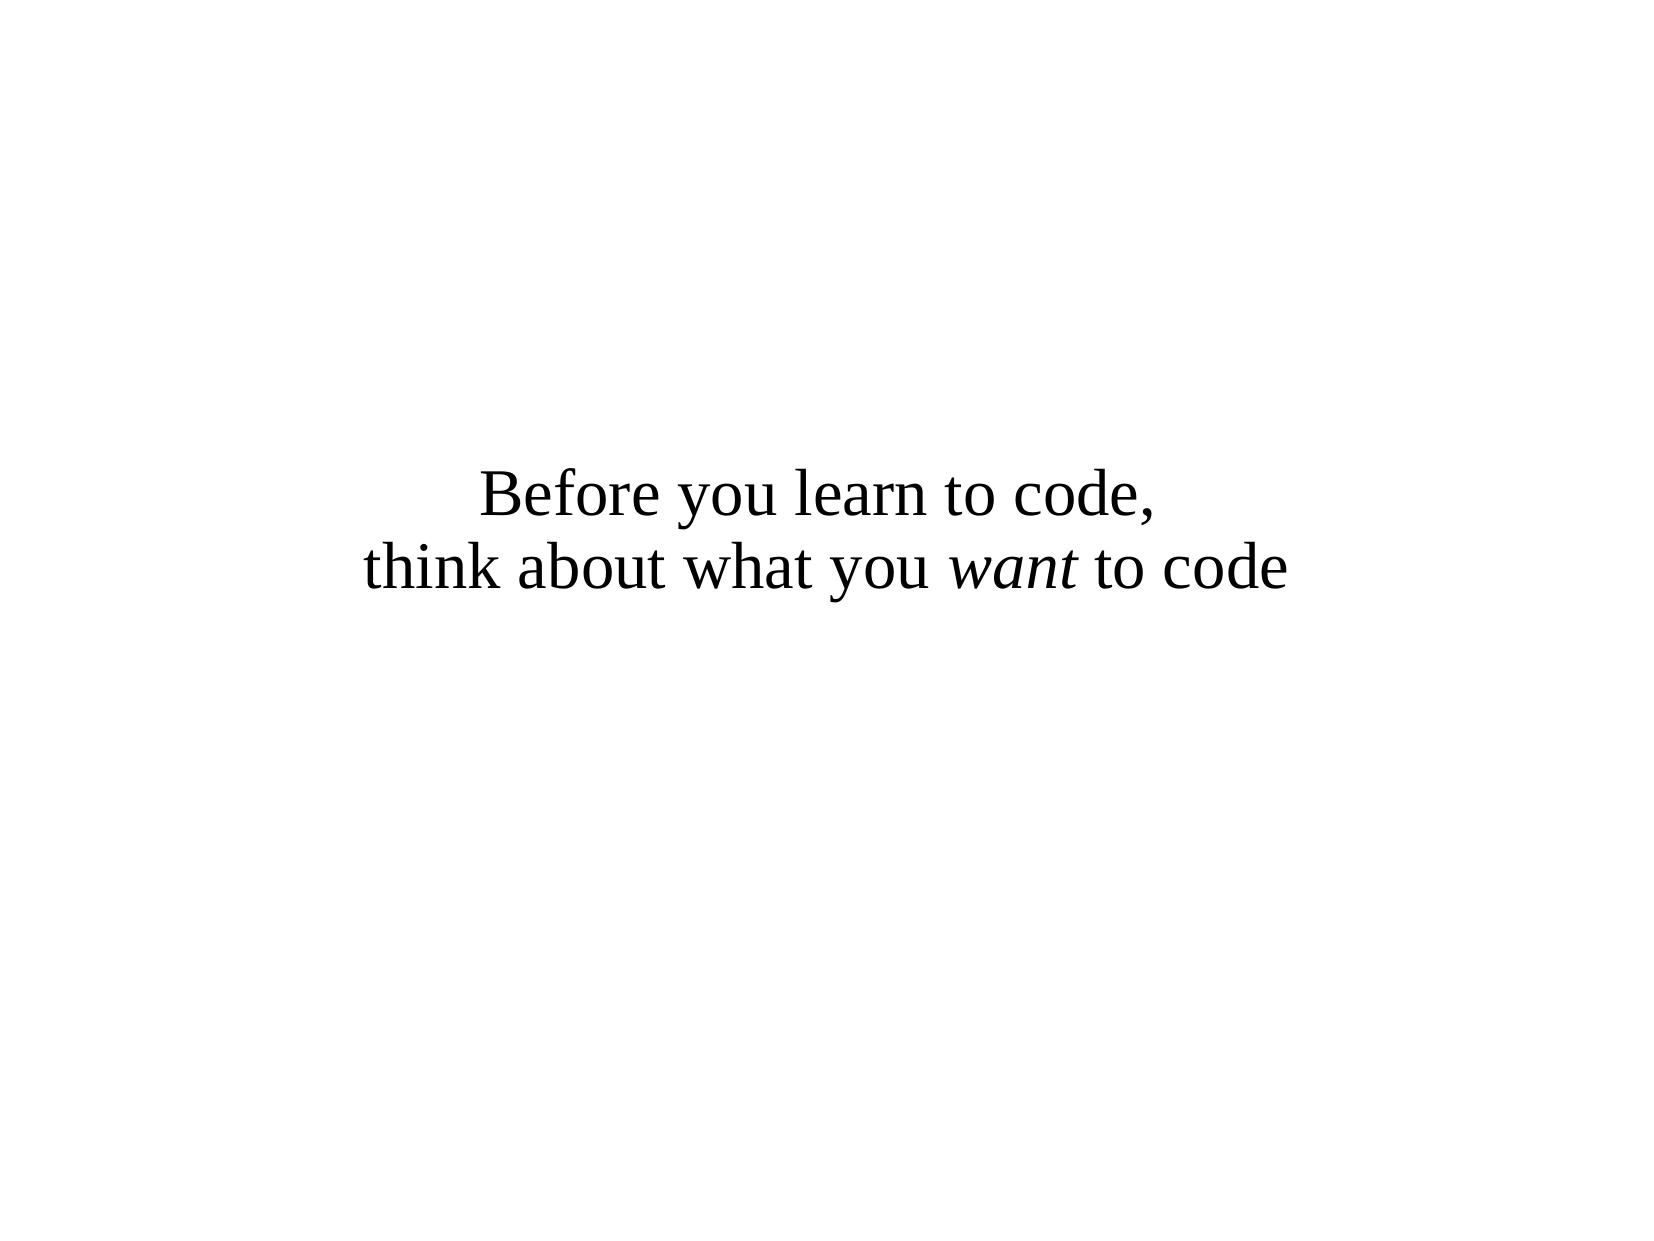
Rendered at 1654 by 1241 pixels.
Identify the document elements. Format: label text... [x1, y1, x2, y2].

subtitle Before you learn to code, think about what you want to code [82, 49, 1571, 1010]
